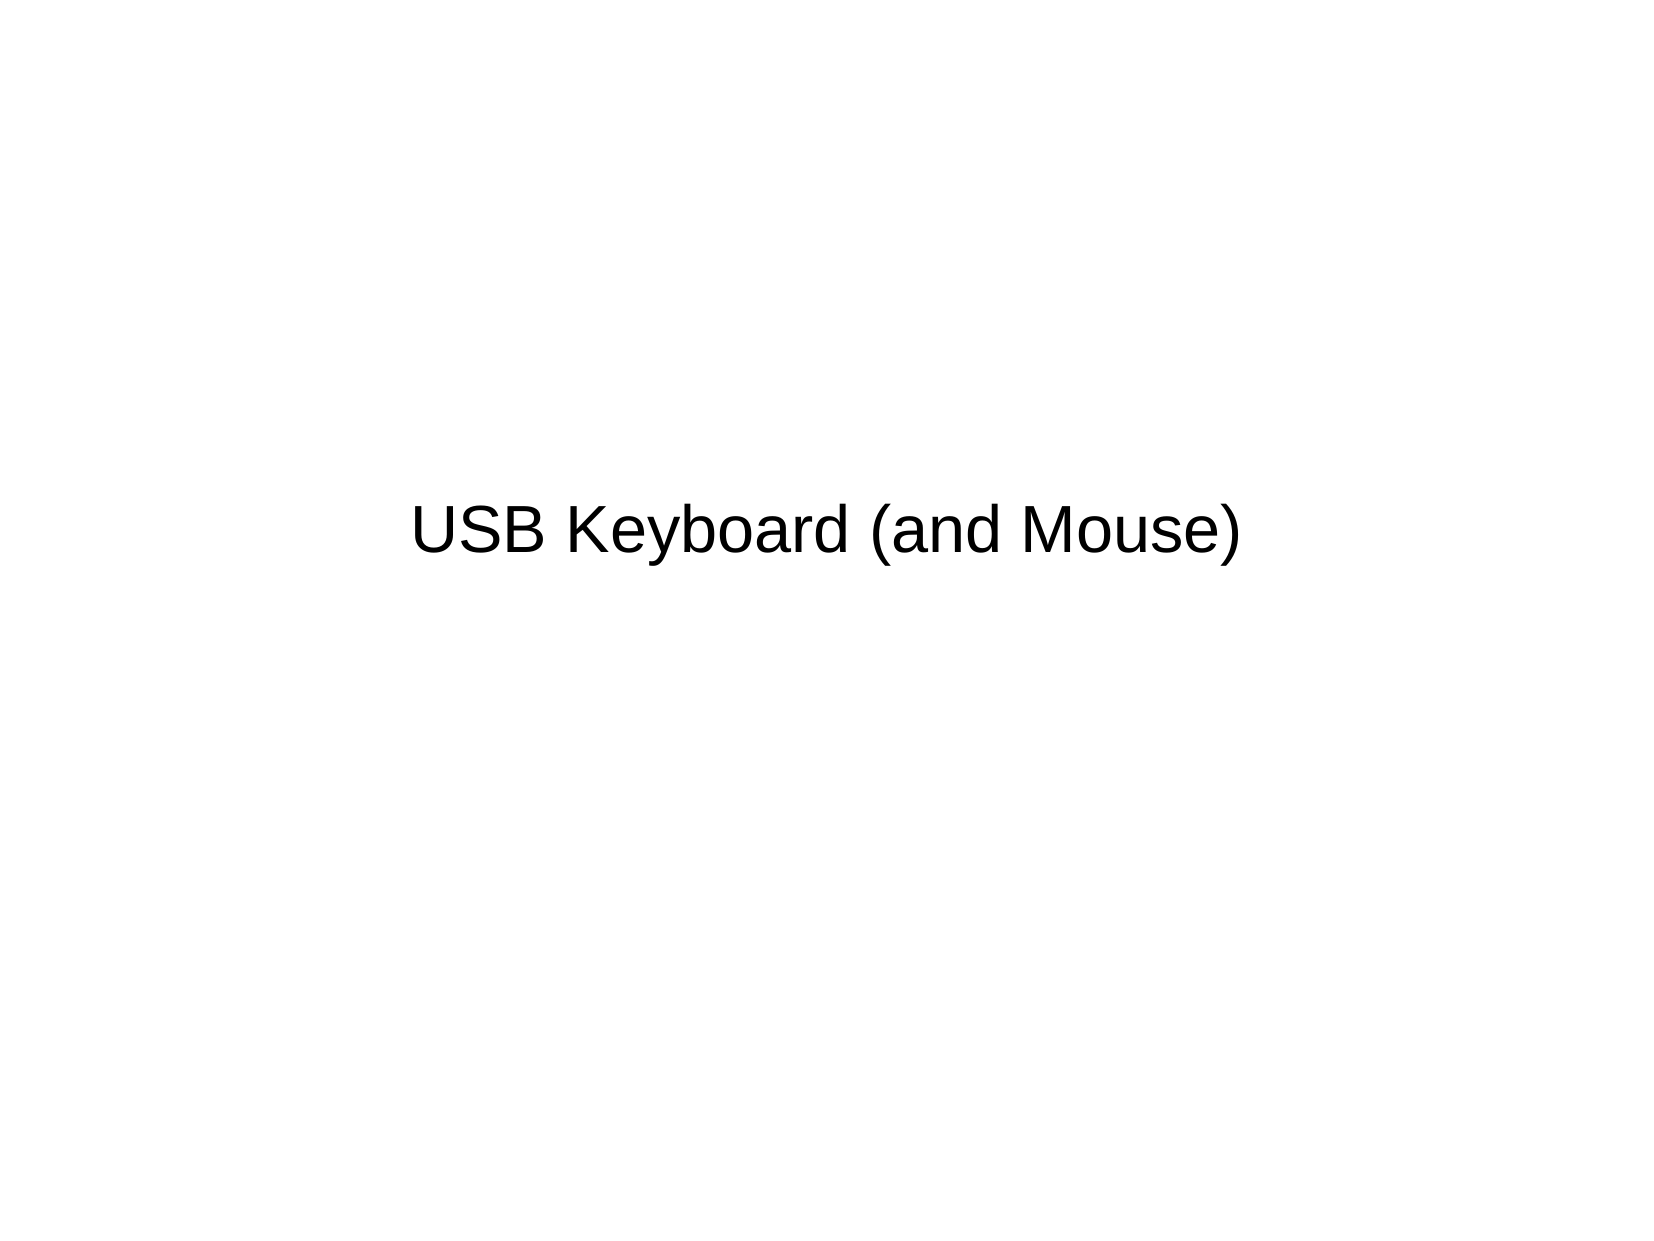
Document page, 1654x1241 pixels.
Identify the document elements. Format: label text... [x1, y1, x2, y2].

subtitle USB Keyboard (and Mouse) [82, 49, 1571, 1010]
